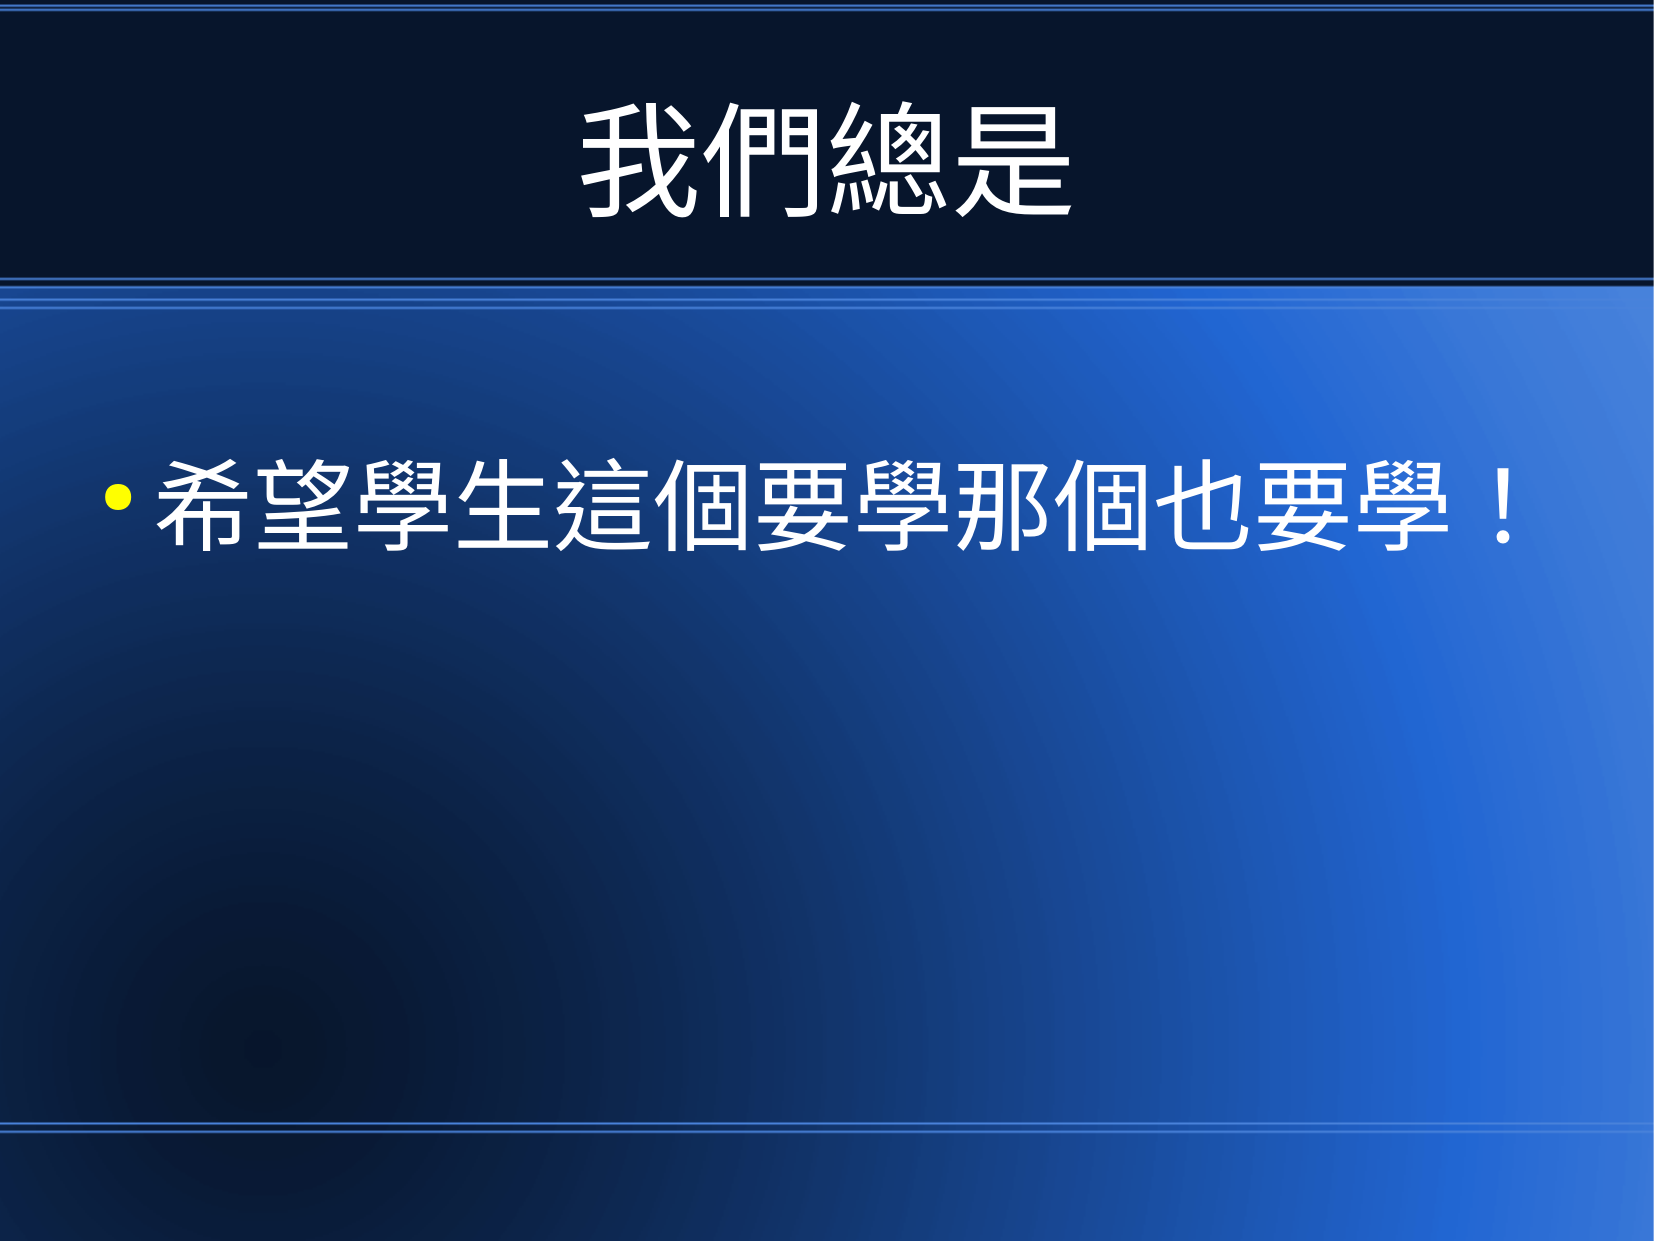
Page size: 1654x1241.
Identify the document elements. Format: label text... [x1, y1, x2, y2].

list 希望學生這個要學那個也要學！ [82, 355, 1571, 1241]
title 我們總是 [82, 49, 1571, 257]
picture [0, 0, 1654, 1241]
